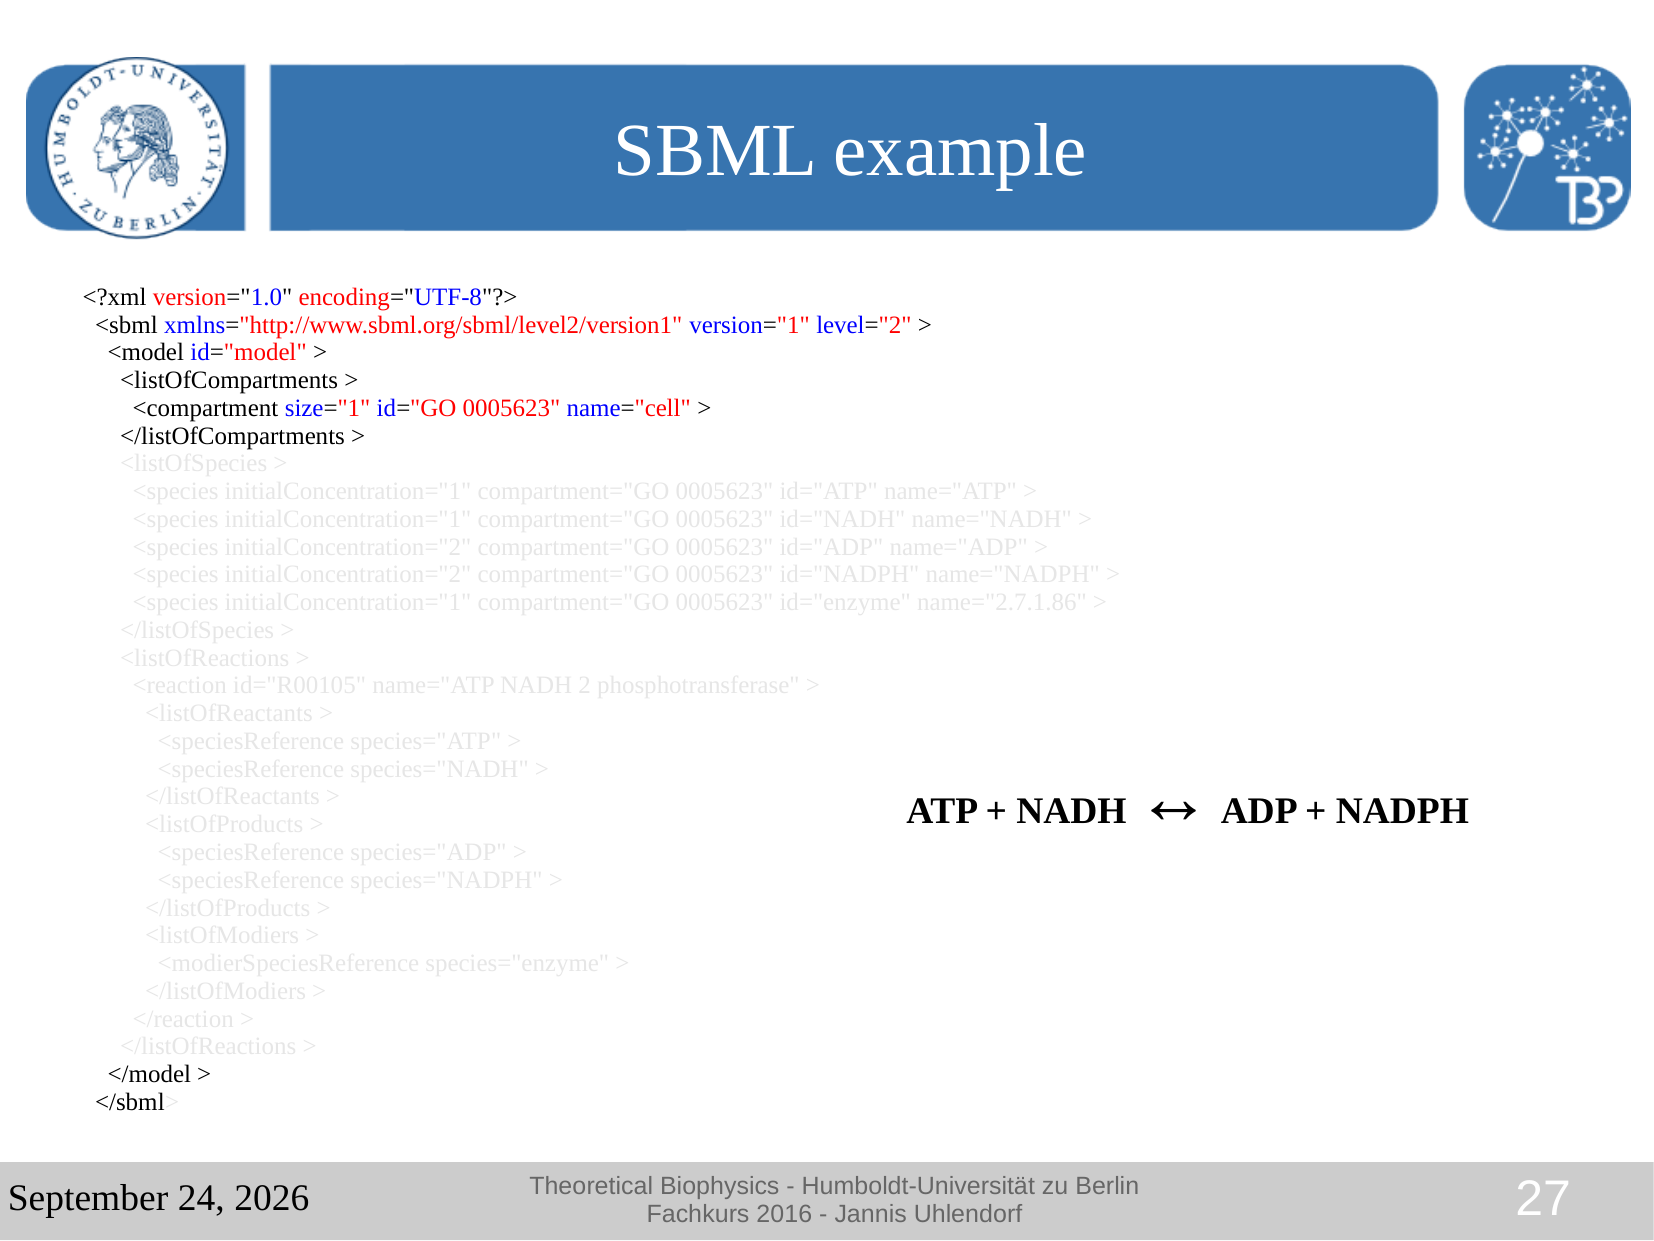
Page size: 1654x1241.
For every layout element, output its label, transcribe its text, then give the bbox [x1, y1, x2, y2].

picture [26, 57, 1631, 248]
subtitle <?xml version="1.0" encoding="UTF-8"?> <sbml xmlns="http://www.sbml.org/sbml/level2/version1" version="1" level="2" > <model id="model" > <listOfCompartments > <compartment size="1" id="GO 0005623" name="cell" > </listOfCompartments > <listOfSpecies > <species initialConcentration="1" compartment="GO 0005623" id="ATP" name="ATP" > <species initialConcentration="1" compartment="GO 0005623" id="NADH" name="NADH" > <species initialConcentration="2" compartment="GO 0005623" id="ADP" name="ADP" > <species initialConcentration="2" compartment="GO 0005623" id="NADPH" name="NADPH" > <species initialConcentration="1" compartment="GO 0005623" id="enzyme" name="2.7.1.86" > </listOfSpecies > <listOfReactions > <reaction id="R00105" name="ATP NADH 2 phosphotransferase" > <listOfReactants > <speciesReference species="ATP" > <speciesReference species="NADH" > </listOfReactants > <listOfProducts > <speciesReference species="ADP" > <speciesReference species="NADPH" > </listOfProducts > <listOfModiers > <modierSpeciesReference species="enzyme" > </listOfModiers > </reaction > </listOfReactions > </model > </sbml> [82, 279, 1571, 1120]
text_box ATP + NADH ↔ ADP + NADPH [891, 749, 1484, 848]
title SBML example [266, 82, 1434, 219]
